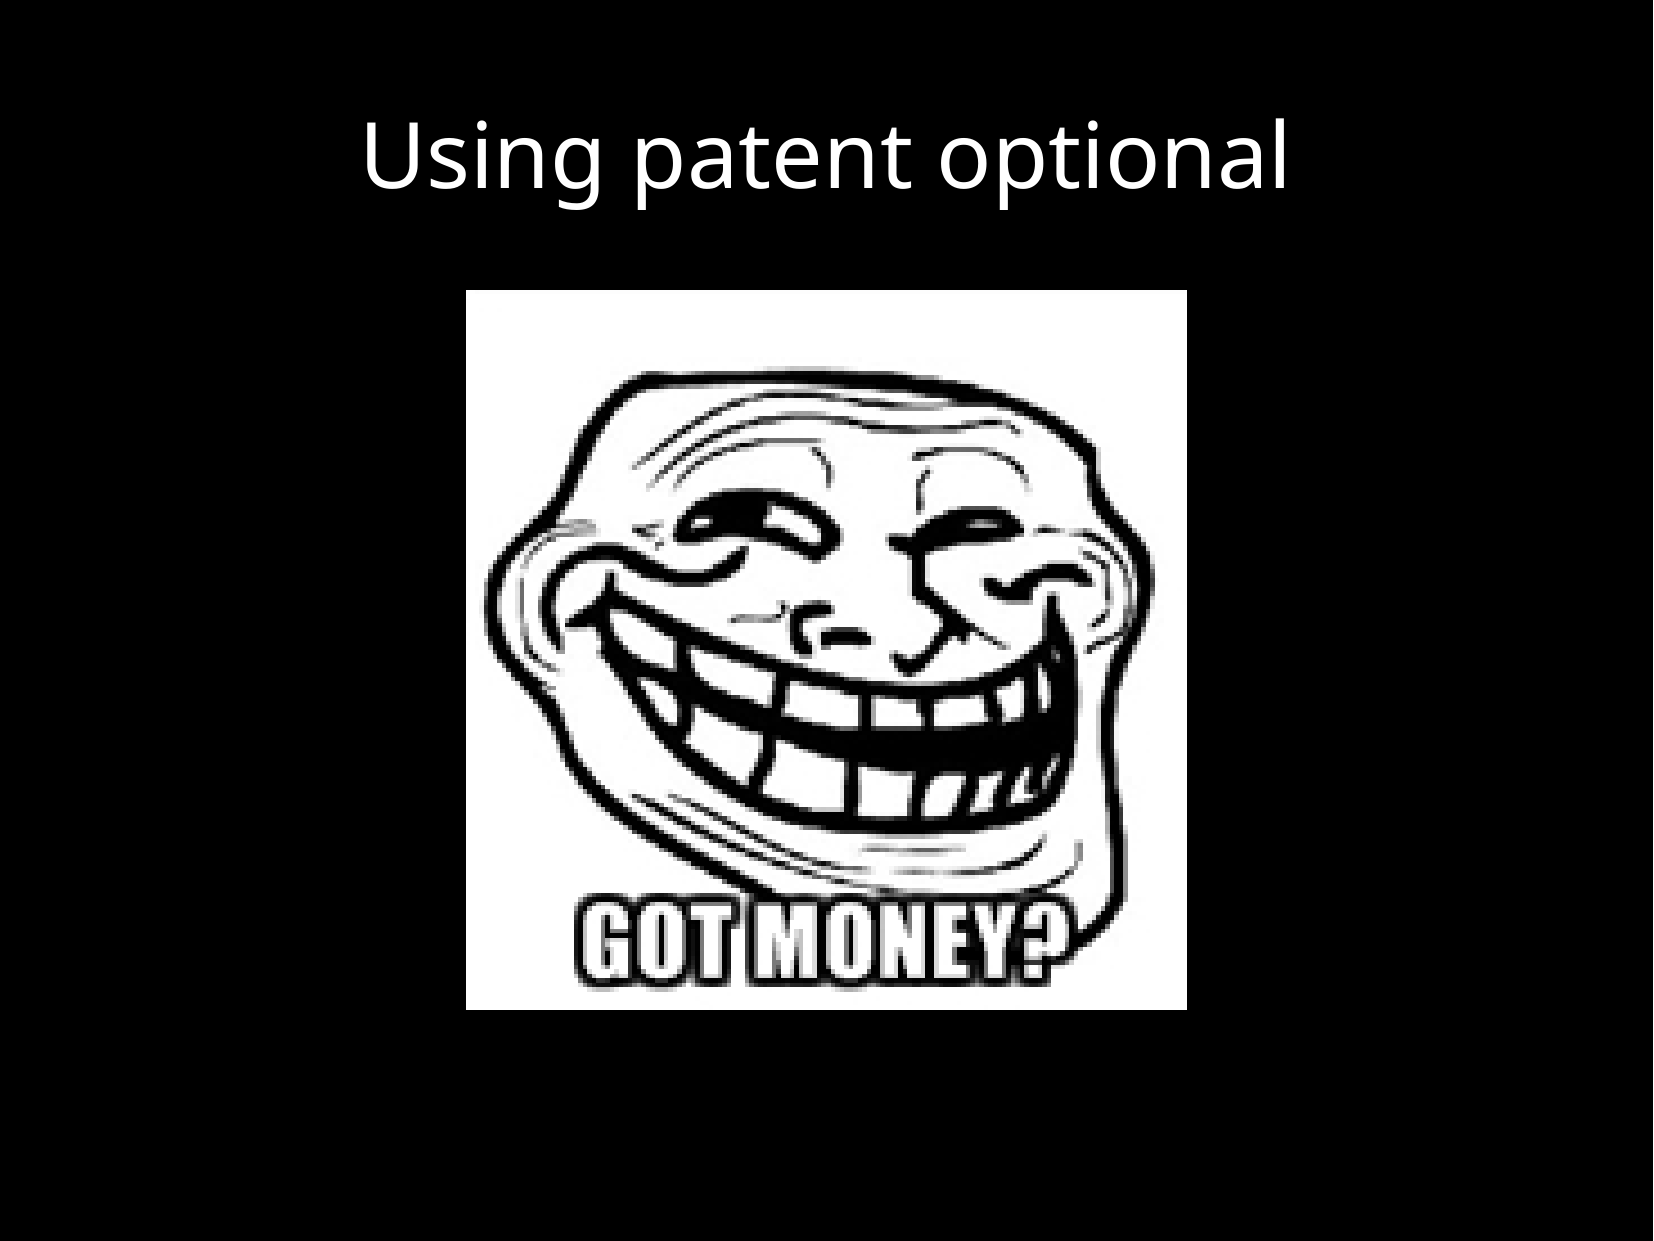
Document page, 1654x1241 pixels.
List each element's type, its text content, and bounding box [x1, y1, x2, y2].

title Using patent optional [82, 49, 1571, 257]
picture [466, 290, 1187, 1010]
